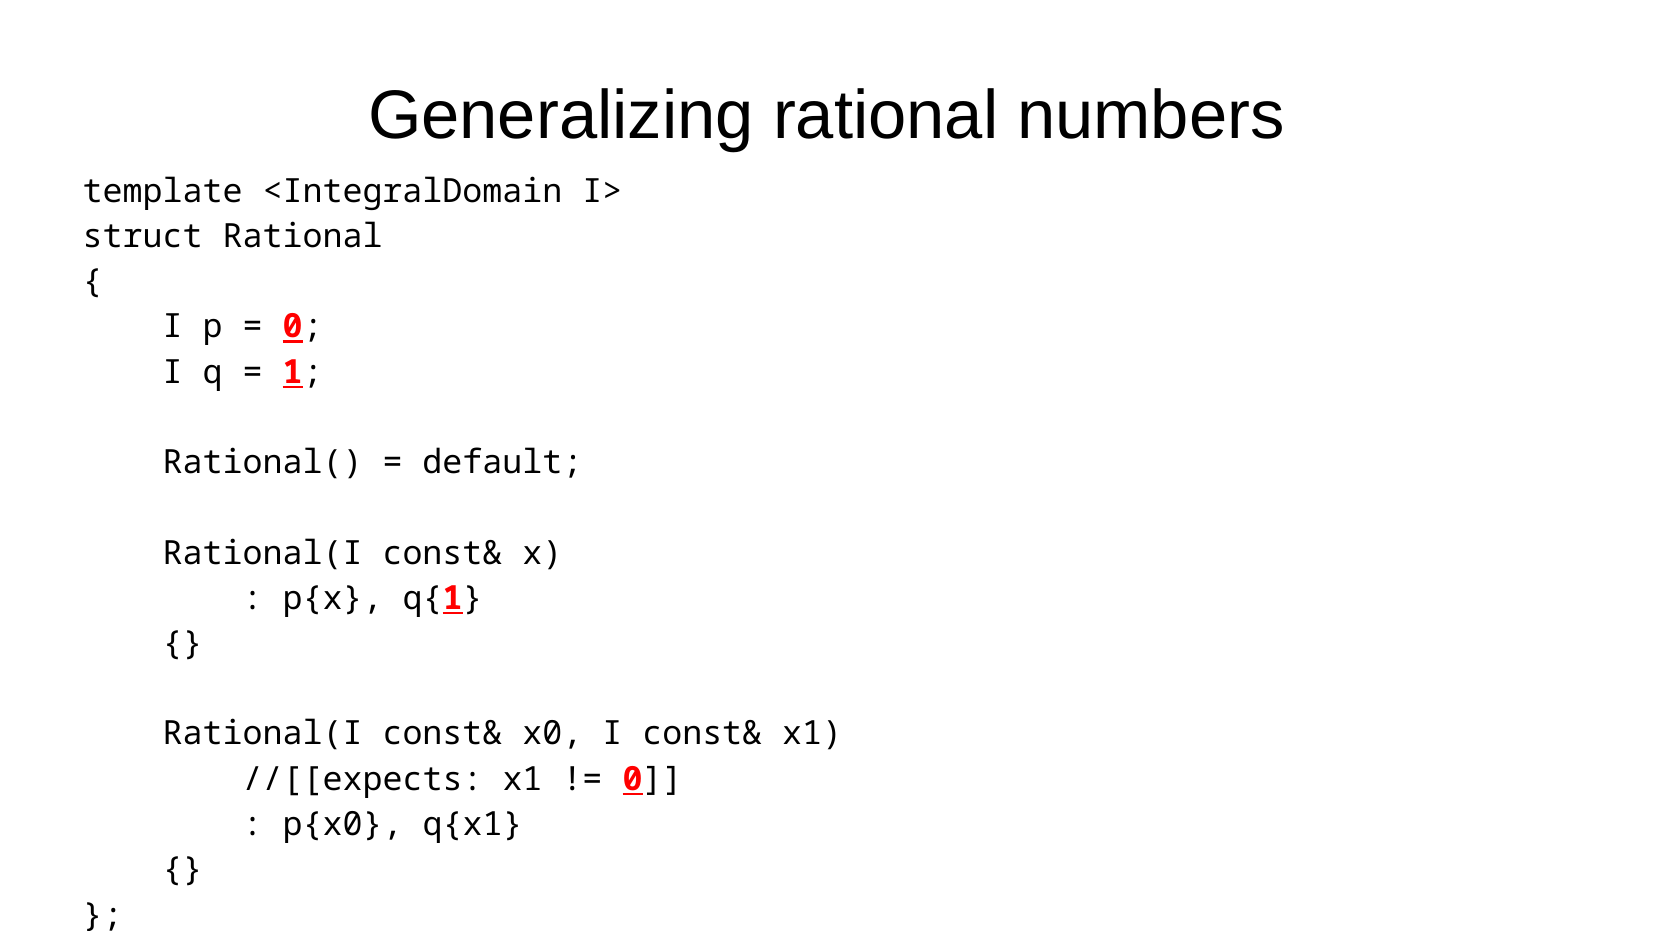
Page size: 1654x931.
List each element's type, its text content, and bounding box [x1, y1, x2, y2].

title Generalizing rational numbers [82, 37, 1571, 193]
subtitle template <IntegralDomain I> struct Rational { I p = 0; I q = 1; Rational() = default; Rational(I const& x) : p{x}, q{1} {} Rational(I const& x0, I const& x1) //[[expects: x1 != 0]] : p{x0}, q{x1} {} }; [82, 193, 1571, 858]
